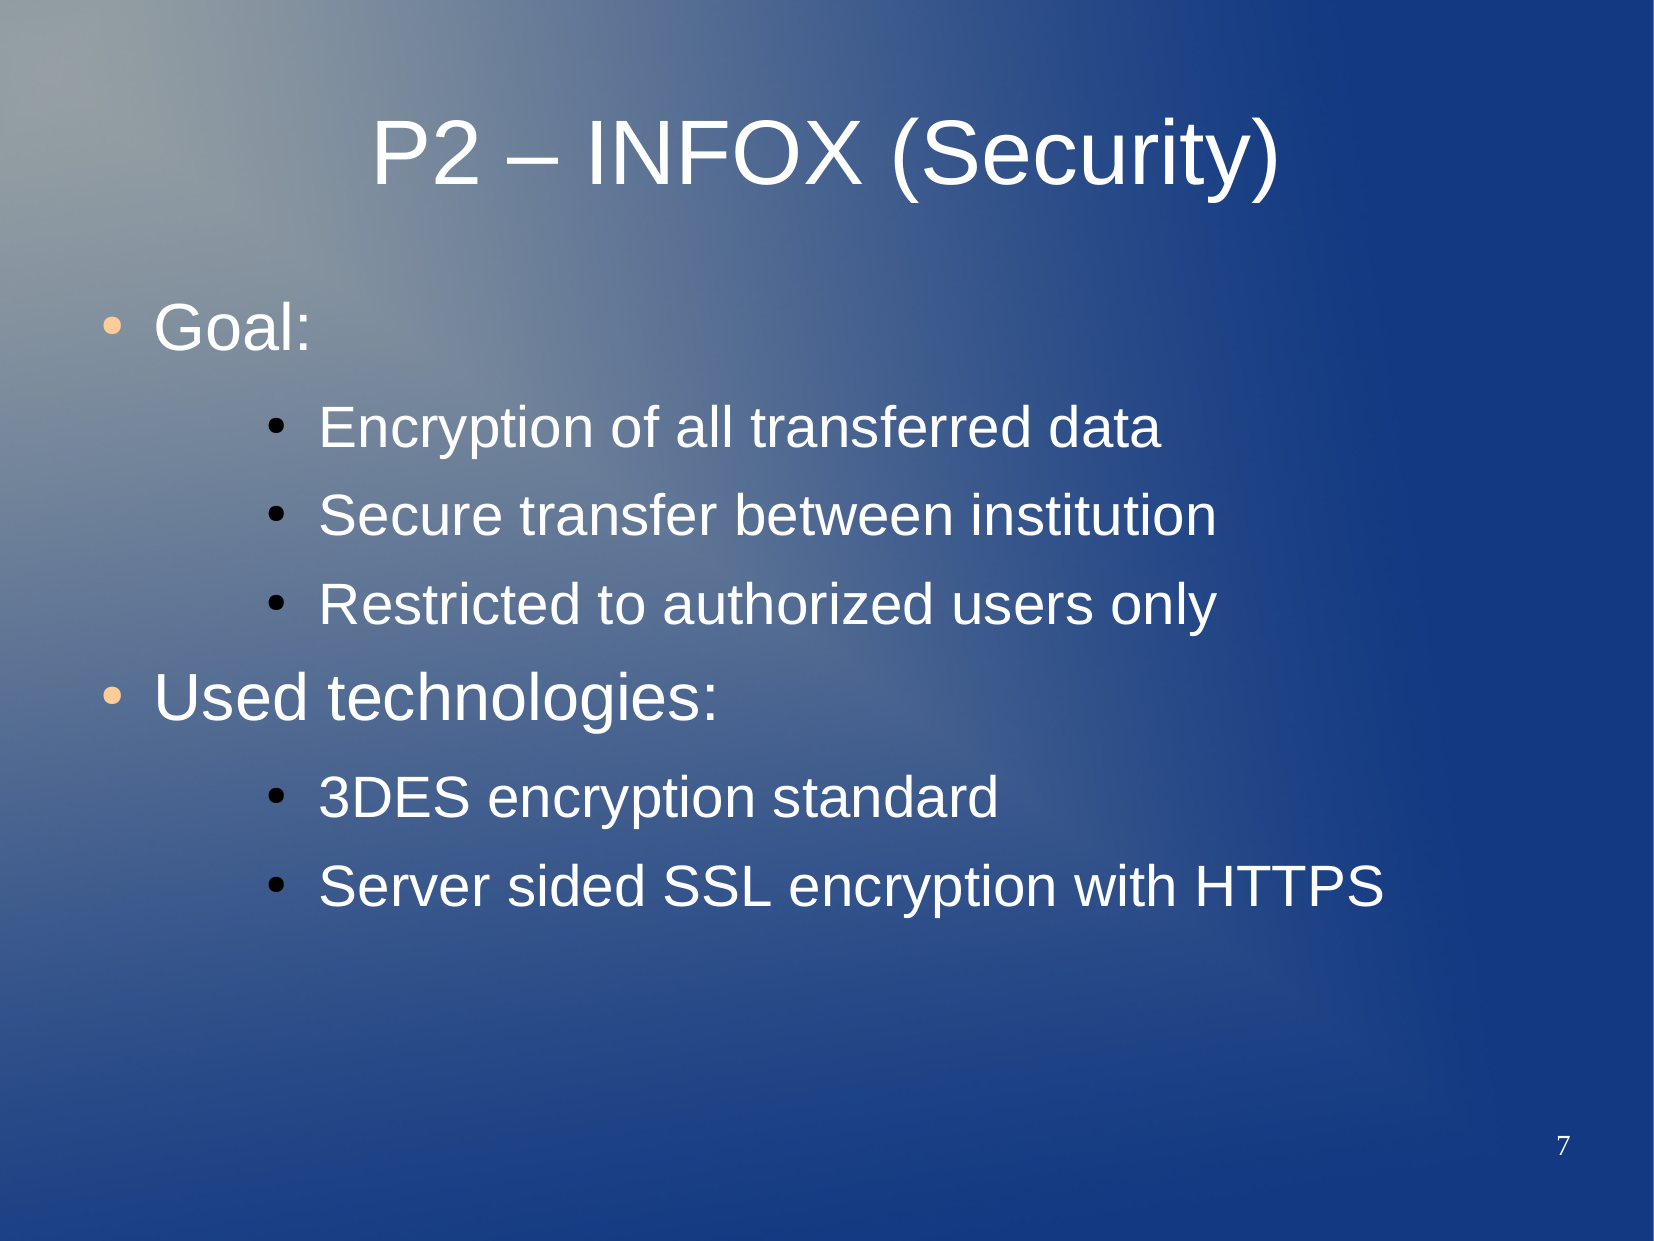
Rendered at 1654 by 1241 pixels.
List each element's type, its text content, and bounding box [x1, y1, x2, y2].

list Goal: Encryption of all transferred data Secure transfer between institution Restricted to authorized users only Used technologies: 3DES encryption standard Server sided SSL encryption with HTTPS [82, 290, 1571, 1109]
picture [0, 0, 1654, 1241]
title P2 – INFOX (Security) [82, 49, 1571, 257]
